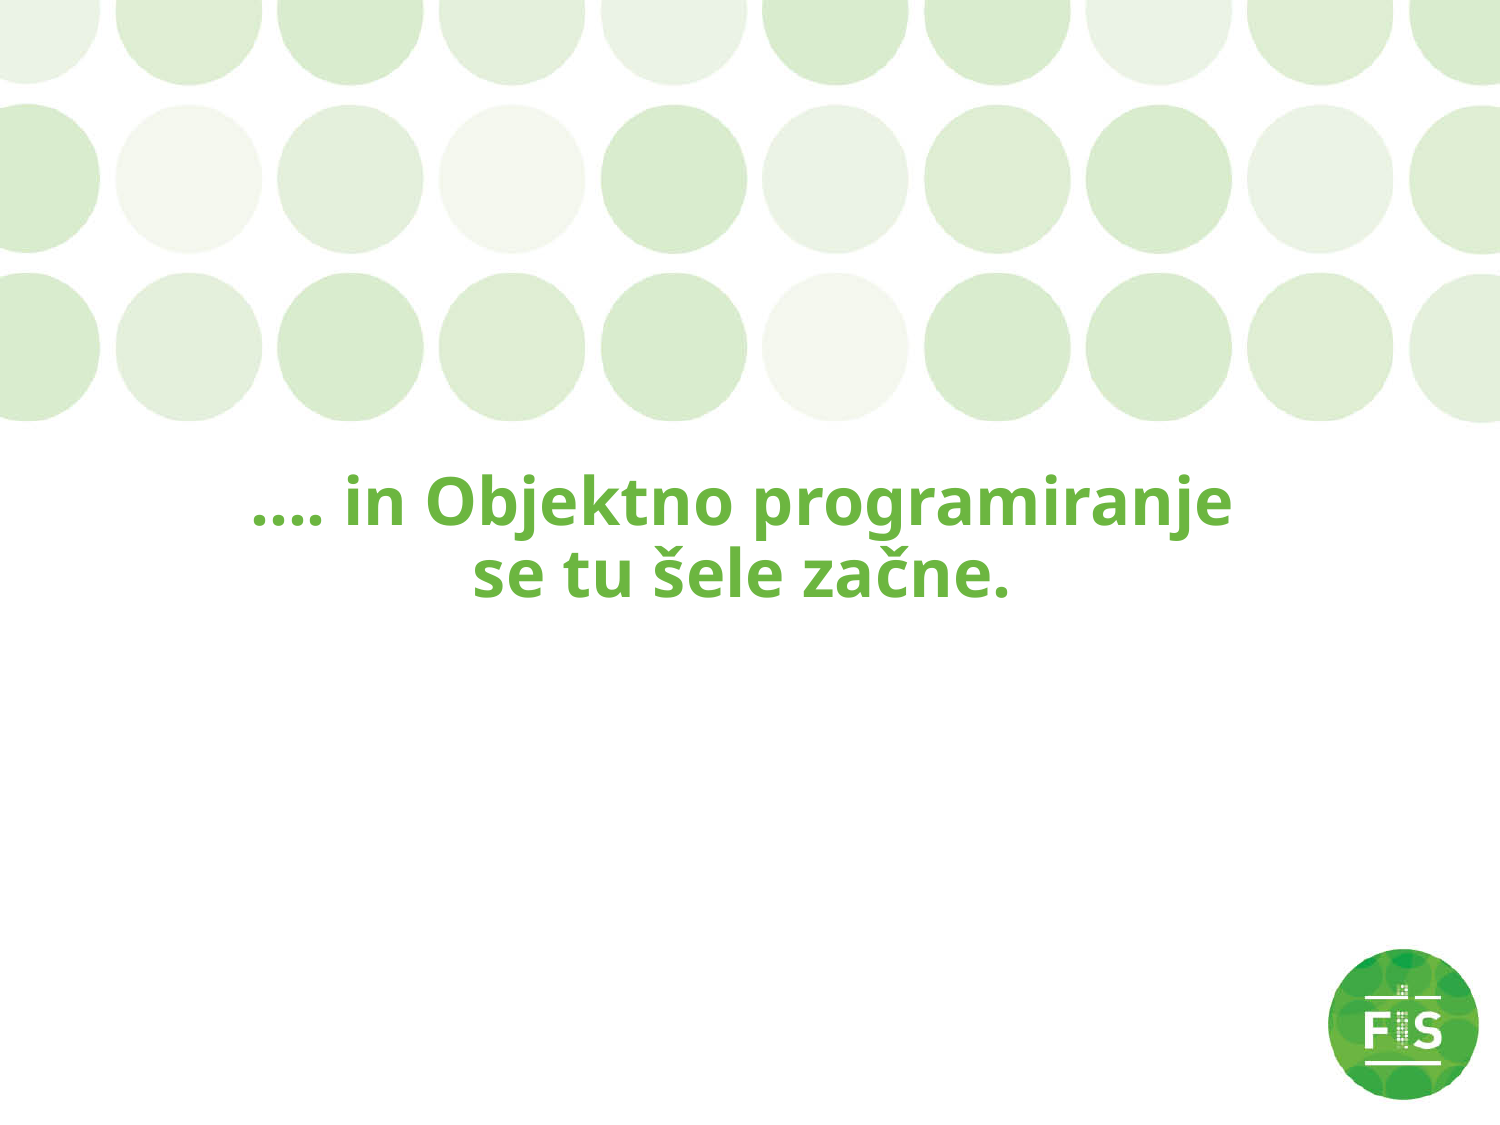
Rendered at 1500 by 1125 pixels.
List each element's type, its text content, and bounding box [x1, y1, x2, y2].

title …. in Objektno programiranje se tu šele začne. [67, 460, 1418, 756]
picture [0, 0, 1500, 1125]
